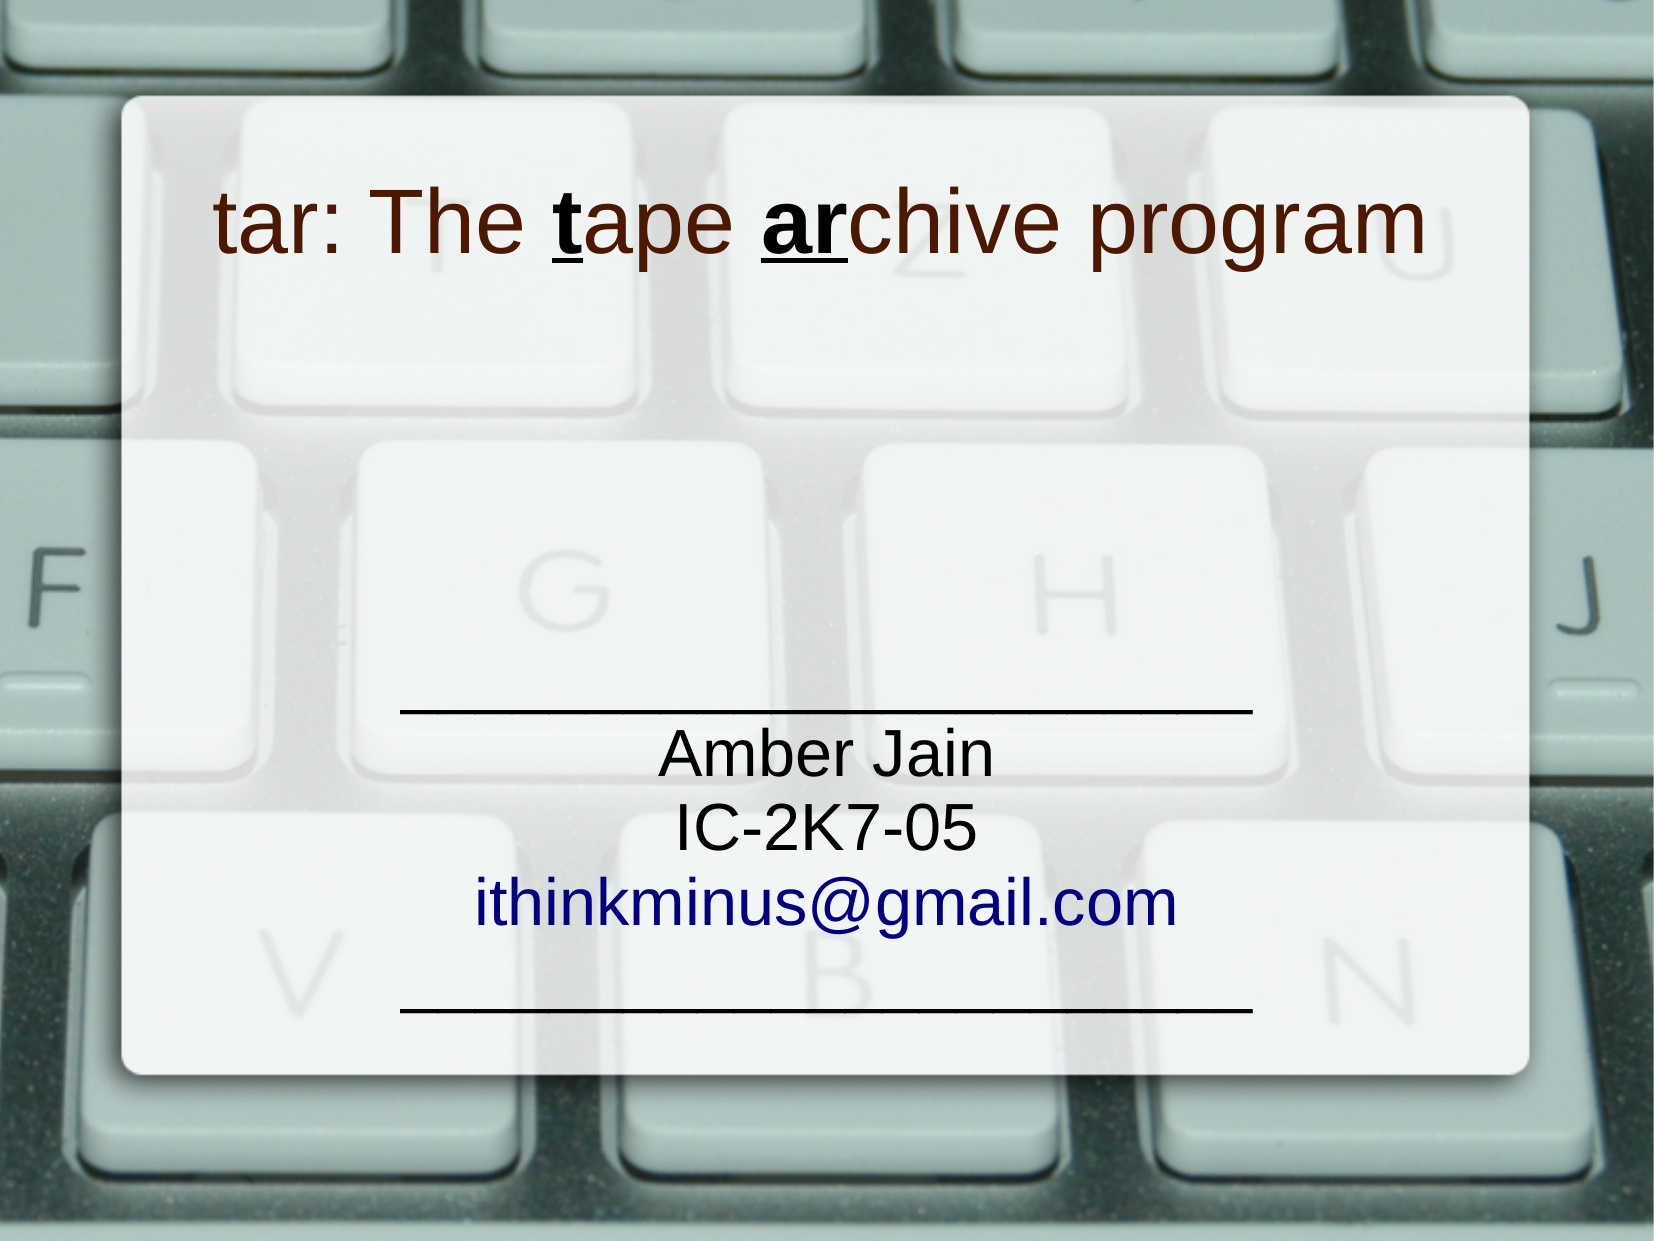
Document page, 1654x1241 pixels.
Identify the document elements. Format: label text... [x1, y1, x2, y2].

title tar: The tape archive program [135, 117, 1506, 325]
picture [0, 0, 1654, 1241]
subtitle _______________________ Amber Jain IC-2K7-05 ithinkminus@gmail.com _______________________ [147, 600, 1506, 1056]
